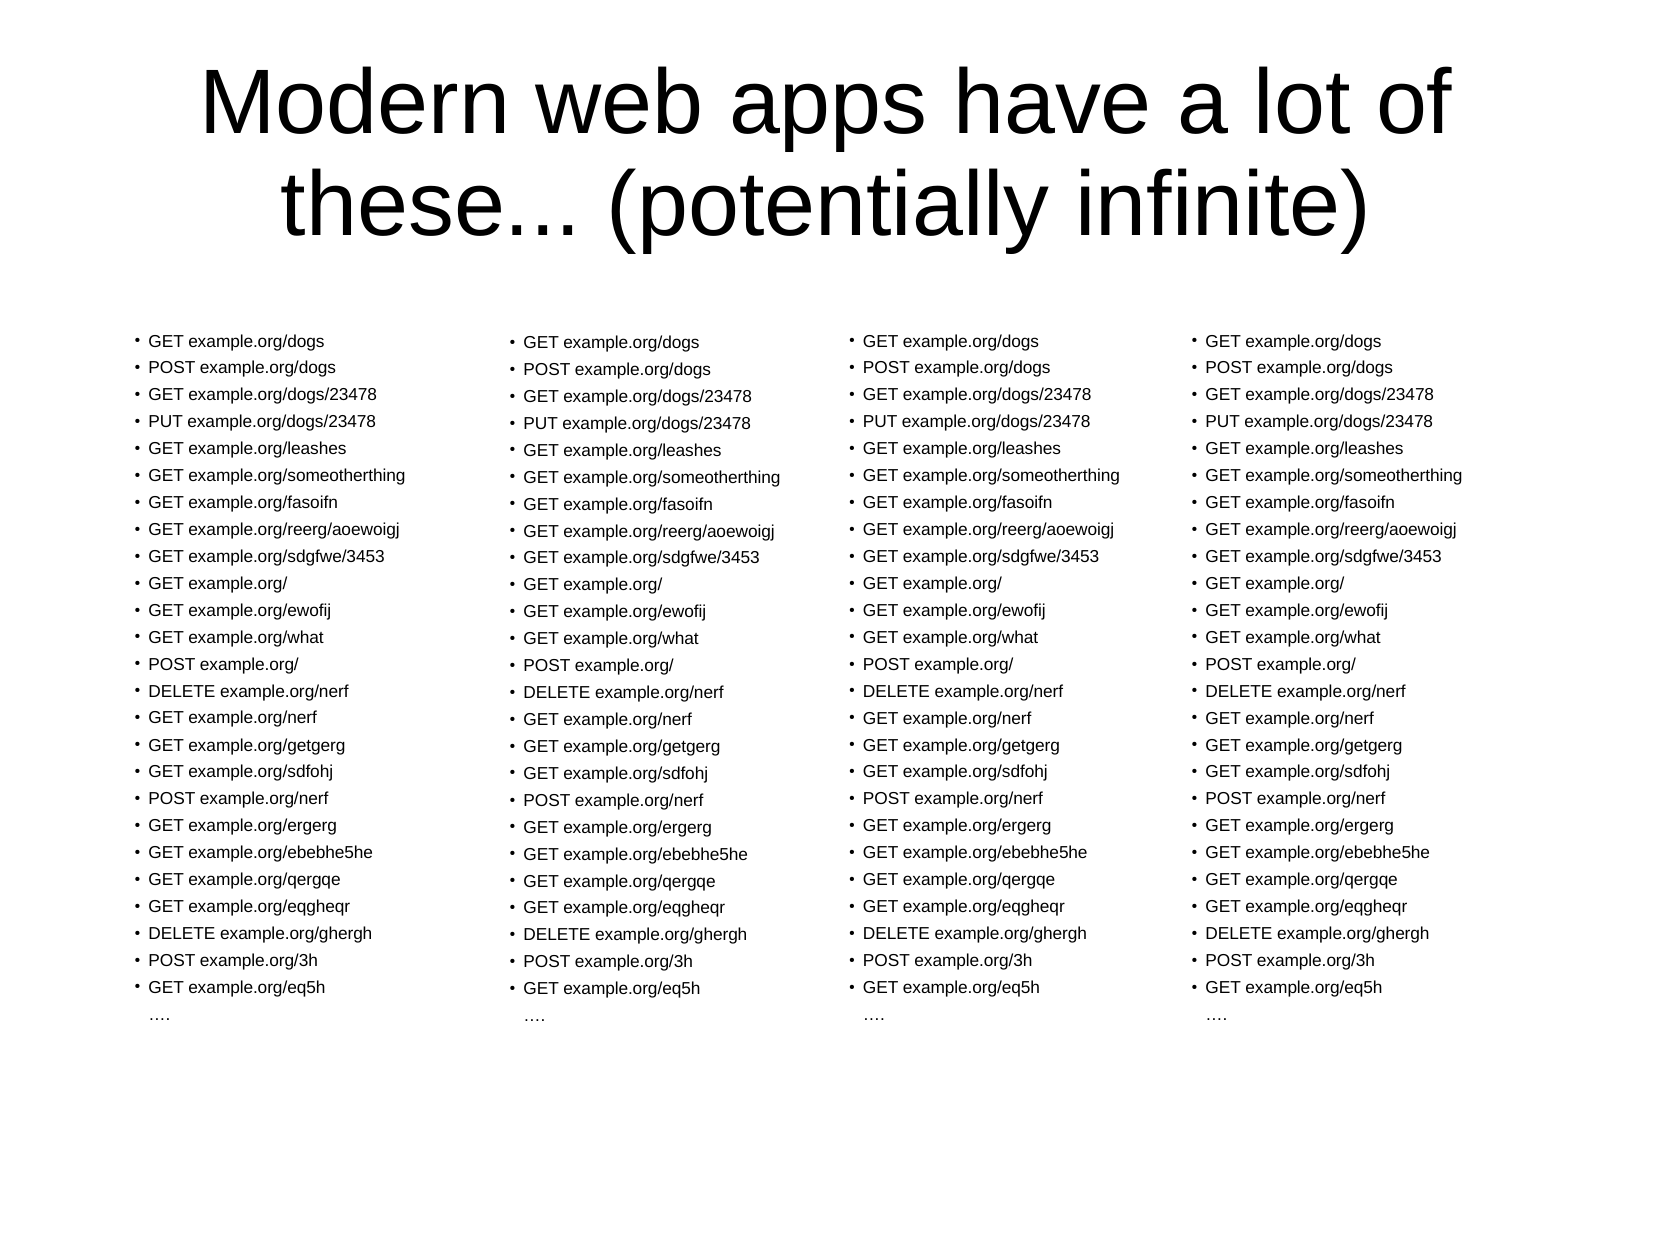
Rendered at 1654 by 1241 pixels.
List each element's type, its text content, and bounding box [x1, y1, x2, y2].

list GET example.org/dogs POST example.org/dogs GET example.org/dogs/23478 PUT example.org/dogs/23478 GET example.org/leashes GET example.org/someotherthing GET example.org/fasoifn GET example.org/reerg/aoewoigj GET example.org/sdgfwe/3453 GET example.org/ GET example.org/ewofij GET example.org/what POST example.org/ DELETE example.org/nerf GET example.org/nerf GET example.org/getgerg GET example.org/sdfohj POST example.org/nerf GET example.org/ergerg GET example.org/ebebhe5he GET example.org/qergqe GET example.org/eqgheqr DELETE example.org/ghergh POST example.org/3h GET example.org/eq5h …. [504, 333, 843, 1053]
list GET example.org/dogs POST example.org/dogs GET example.org/dogs/23478 PUT example.org/dogs/23478 GET example.org/leashes GET example.org/someotherthing GET example.org/fasoifn GET example.org/reerg/aoewoigj GET example.org/sdgfwe/3453 GET example.org/ GET example.org/ewofij GET example.org/what POST example.org/ DELETE example.org/nerf GET example.org/nerf GET example.org/getgerg GET example.org/sdfohj POST example.org/nerf GET example.org/ergerg GET example.org/ebebhe5he GET example.org/qergqe GET example.org/eqgheqr DELETE example.org/ghergh POST example.org/3h GET example.org/eq5h …. [129, 331, 468, 1051]
title Modern web apps have a lot of these... (potentially infinite) [82, 49, 1571, 257]
list GET example.org/dogs POST example.org/dogs GET example.org/dogs/23478 PUT example.org/dogs/23478 GET example.org/leashes GET example.org/someotherthing GET example.org/fasoifn GET example.org/reerg/aoewoigj GET example.org/sdgfwe/3453 GET example.org/ GET example.org/ewofij GET example.org/what POST example.org/ DELETE example.org/nerf GET example.org/nerf GET example.org/getgerg GET example.org/sdfohj POST example.org/nerf GET example.org/ergerg GET example.org/ebebhe5he GET example.org/qergqe GET example.org/eqgheqr DELETE example.org/ghergh POST example.org/3h GET example.org/eq5h …. [844, 331, 1182, 1051]
list GET example.org/dogs POST example.org/dogs GET example.org/dogs/23478 PUT example.org/dogs/23478 GET example.org/leashes GET example.org/someotherthing GET example.org/fasoifn GET example.org/reerg/aoewoigj GET example.org/sdgfwe/3453 GET example.org/ GET example.org/ewofij GET example.org/what POST example.org/ DELETE example.org/nerf GET example.org/nerf GET example.org/getgerg GET example.org/sdfohj POST example.org/nerf GET example.org/ergerg GET example.org/ebebhe5he GET example.org/qergqe GET example.org/eqgheqr DELETE example.org/ghergh POST example.org/3h GET example.org/eq5h …. [1187, 331, 1525, 1051]
